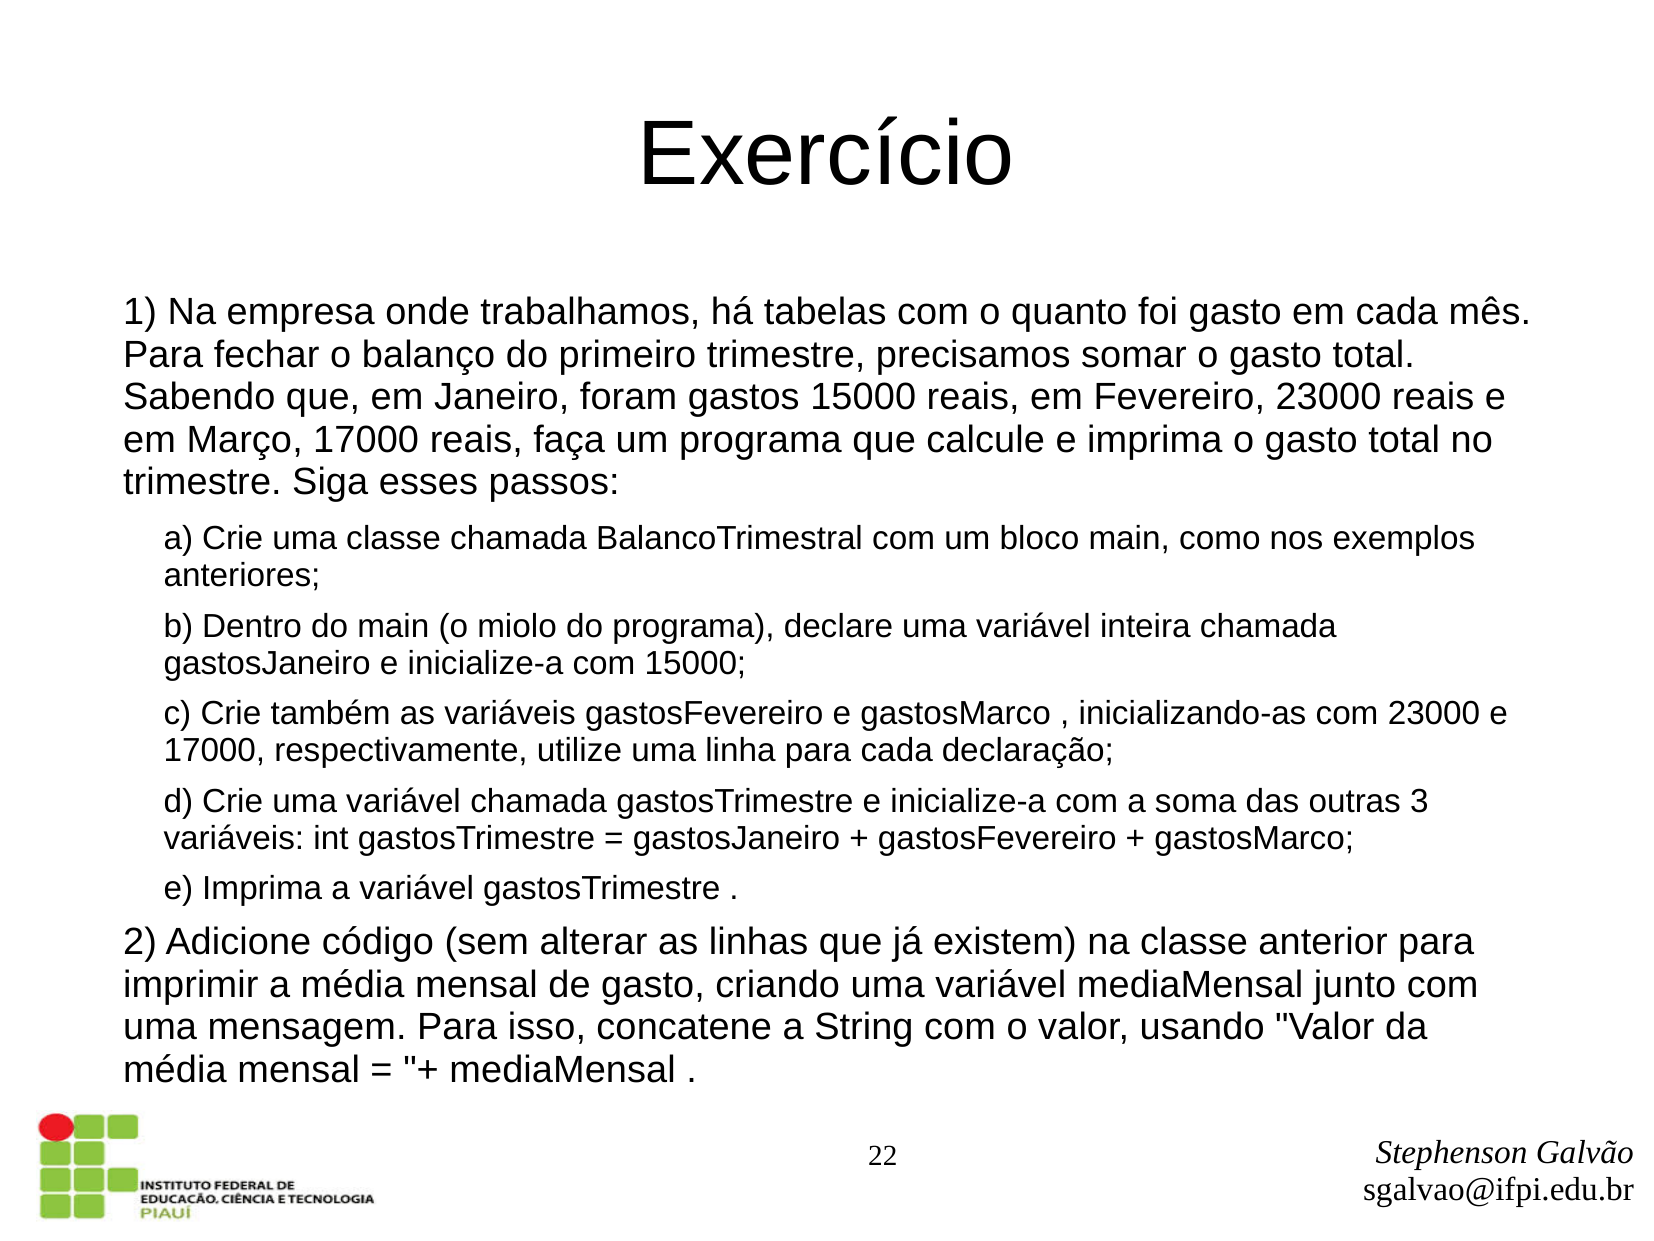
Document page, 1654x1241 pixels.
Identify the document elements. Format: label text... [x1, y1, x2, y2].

picture [36, 1110, 378, 1229]
list 1) Na empresa onde trabalhamos, há tabelas com o quanto foi gasto em cada mês. Para fechar o balanço do primeiro trimestre, precisamos somar o gasto total. Sabendo que, em Janeiro, foram gastos 15000 reais, em Fevereiro, 23000 reais e em Março, 17000 reais, faça um programa que calcule e imprima o gasto total no trimestre. Siga esses passos: a) Crie uma classe chamada BalancoTrimestral com um bloco main, como nos exemplos anteriores; b) Dentro do main (o miolo do programa), declare uma variável inteira chamada gastosJaneiro e inicialize-a com 15000; c) Crie também as variáveis gastosFevereiro e gastosMarco , inicializando-as com 23000 e 17000, respectivamente, utilize uma linha para cada declaração; d) Crie uma variável chamada gastosTrimestre e inicialize-a com a soma das outras 3 variáveis: int gastosTrimestre = gastosJaneiro + gastosFevereiro + gastosMarco; e) Imprima a variável gastosTrimestre . 2) Adicione código (sem alterar as linhas que já existem) na classe anterior para imprimir a média mensal de gasto, criando uma variável mediaMensal junto com uma mensagem. Para isso, concatene a String com o valor, usando "Valor da média mensal = "+ mediaMensal . [82, 290, 1538, 1099]
title Exercício [82, 49, 1571, 257]
